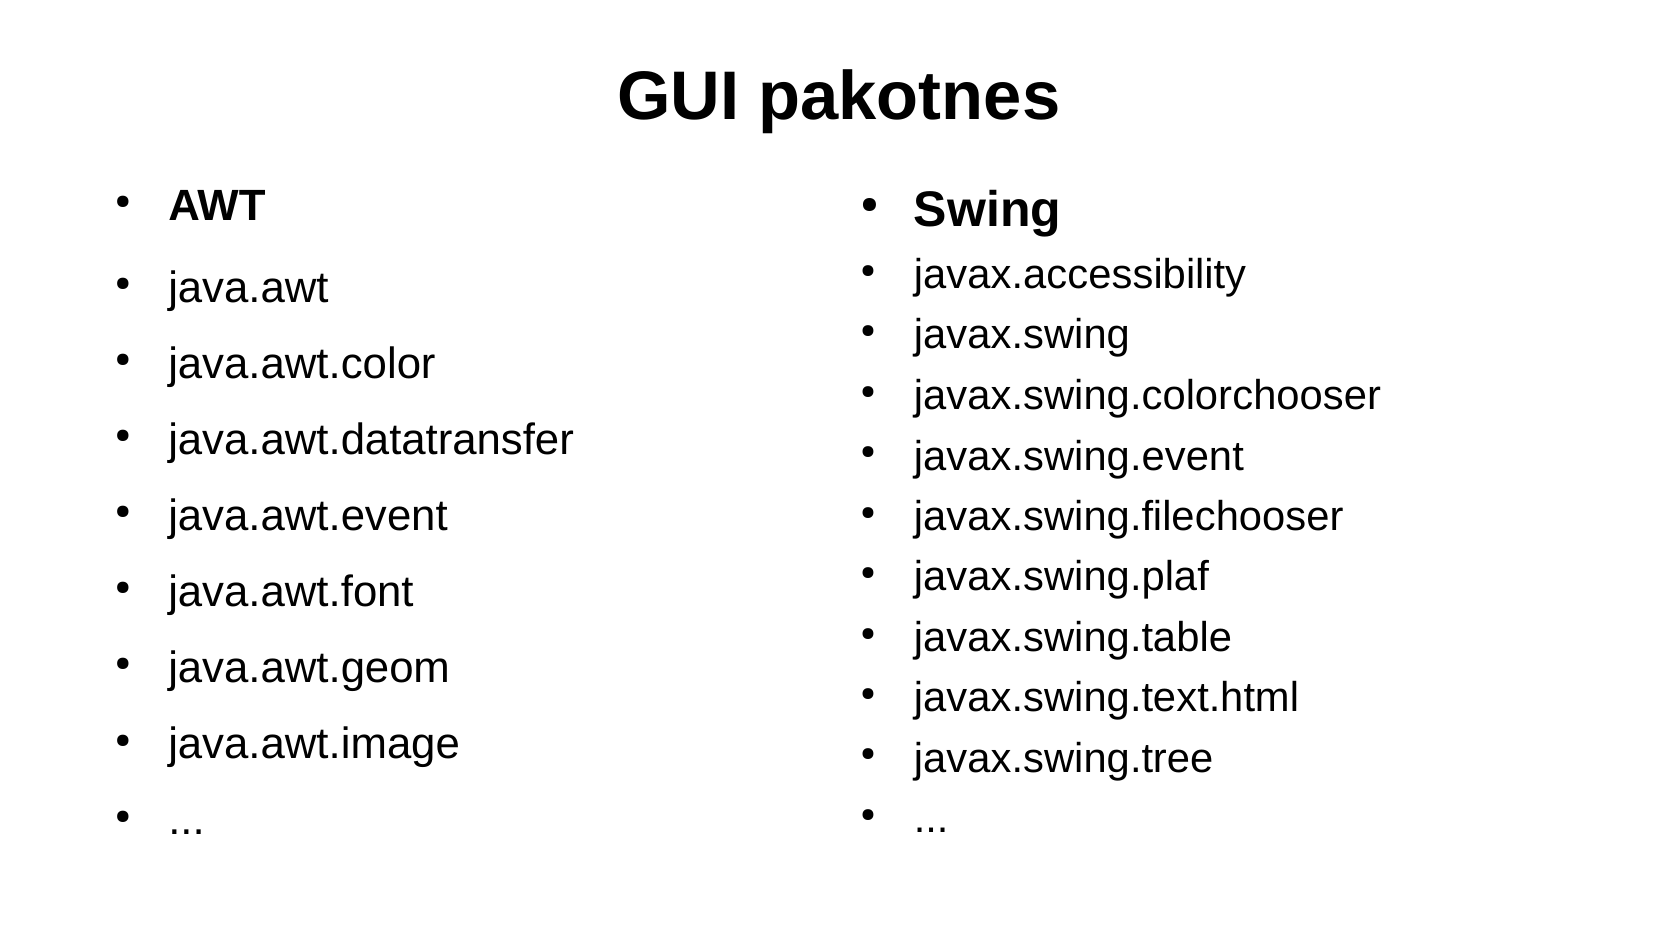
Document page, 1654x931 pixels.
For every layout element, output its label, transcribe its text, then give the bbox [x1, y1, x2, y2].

list AWT java.awt java.awt.color java.awt.datatransfer java.awt.event java.awt.font java.awt.geom java.awt.image ... [82, 168, 818, 889]
list Swing javax.accessibility javax.swing javax.swing.colorchooser javax.swing.event javax.swing.filechooser javax.swing.plaf javax.swing.table javax.swing.text.html javax.swing.tree ... [828, 168, 1539, 889]
title GUI pakotnes [82, 37, 1571, 147]
